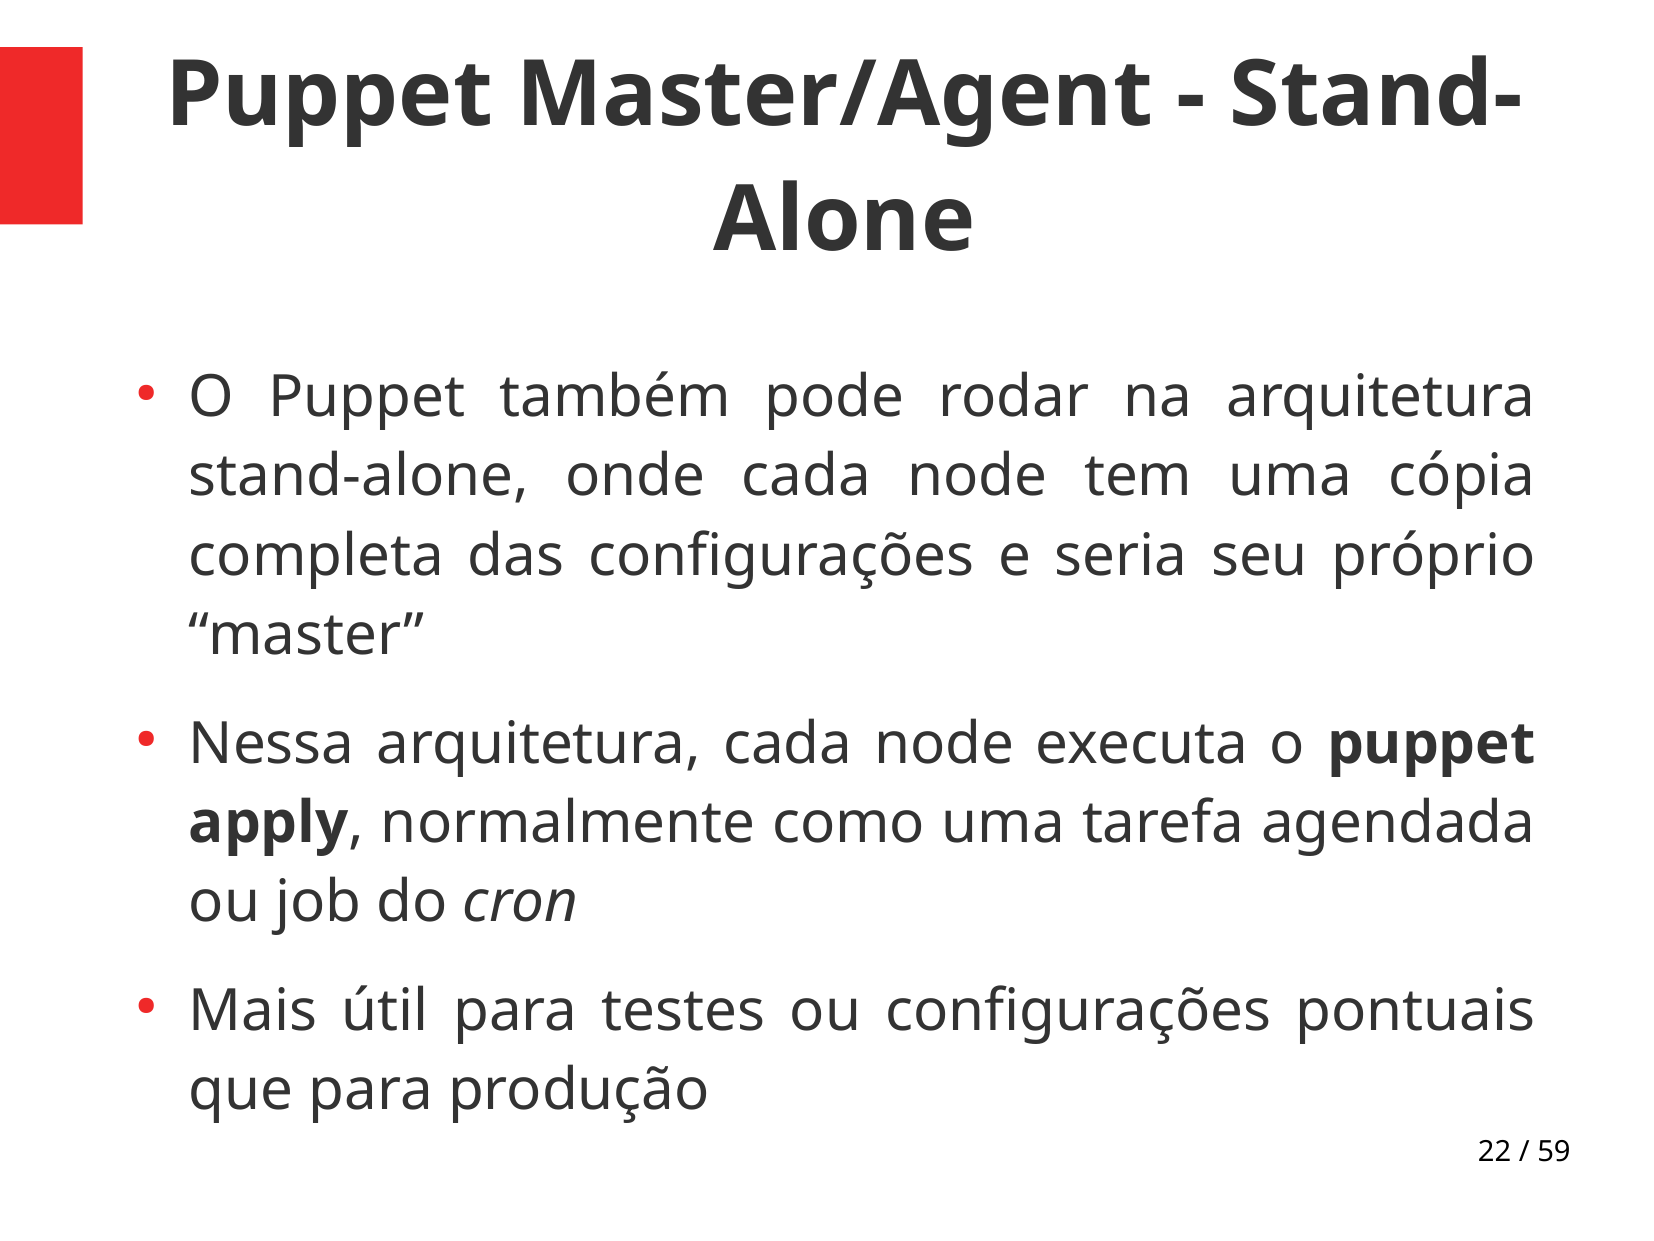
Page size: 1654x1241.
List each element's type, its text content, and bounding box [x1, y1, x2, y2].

list O Puppet também pode rodar na arquitetura stand-alone, onde cada node tem uma cópia completa das configurações e seria seu próprio “master” Nessa arquitetura, cada node executa o puppet apply, normalmente como uma tarefa agendada ou job do cron Mais útil para testes ou configurações pontuais que para produção [118, 354, 1536, 1074]
title Puppet Master/Agent - Stand-Alone [118, 45, 1571, 260]
